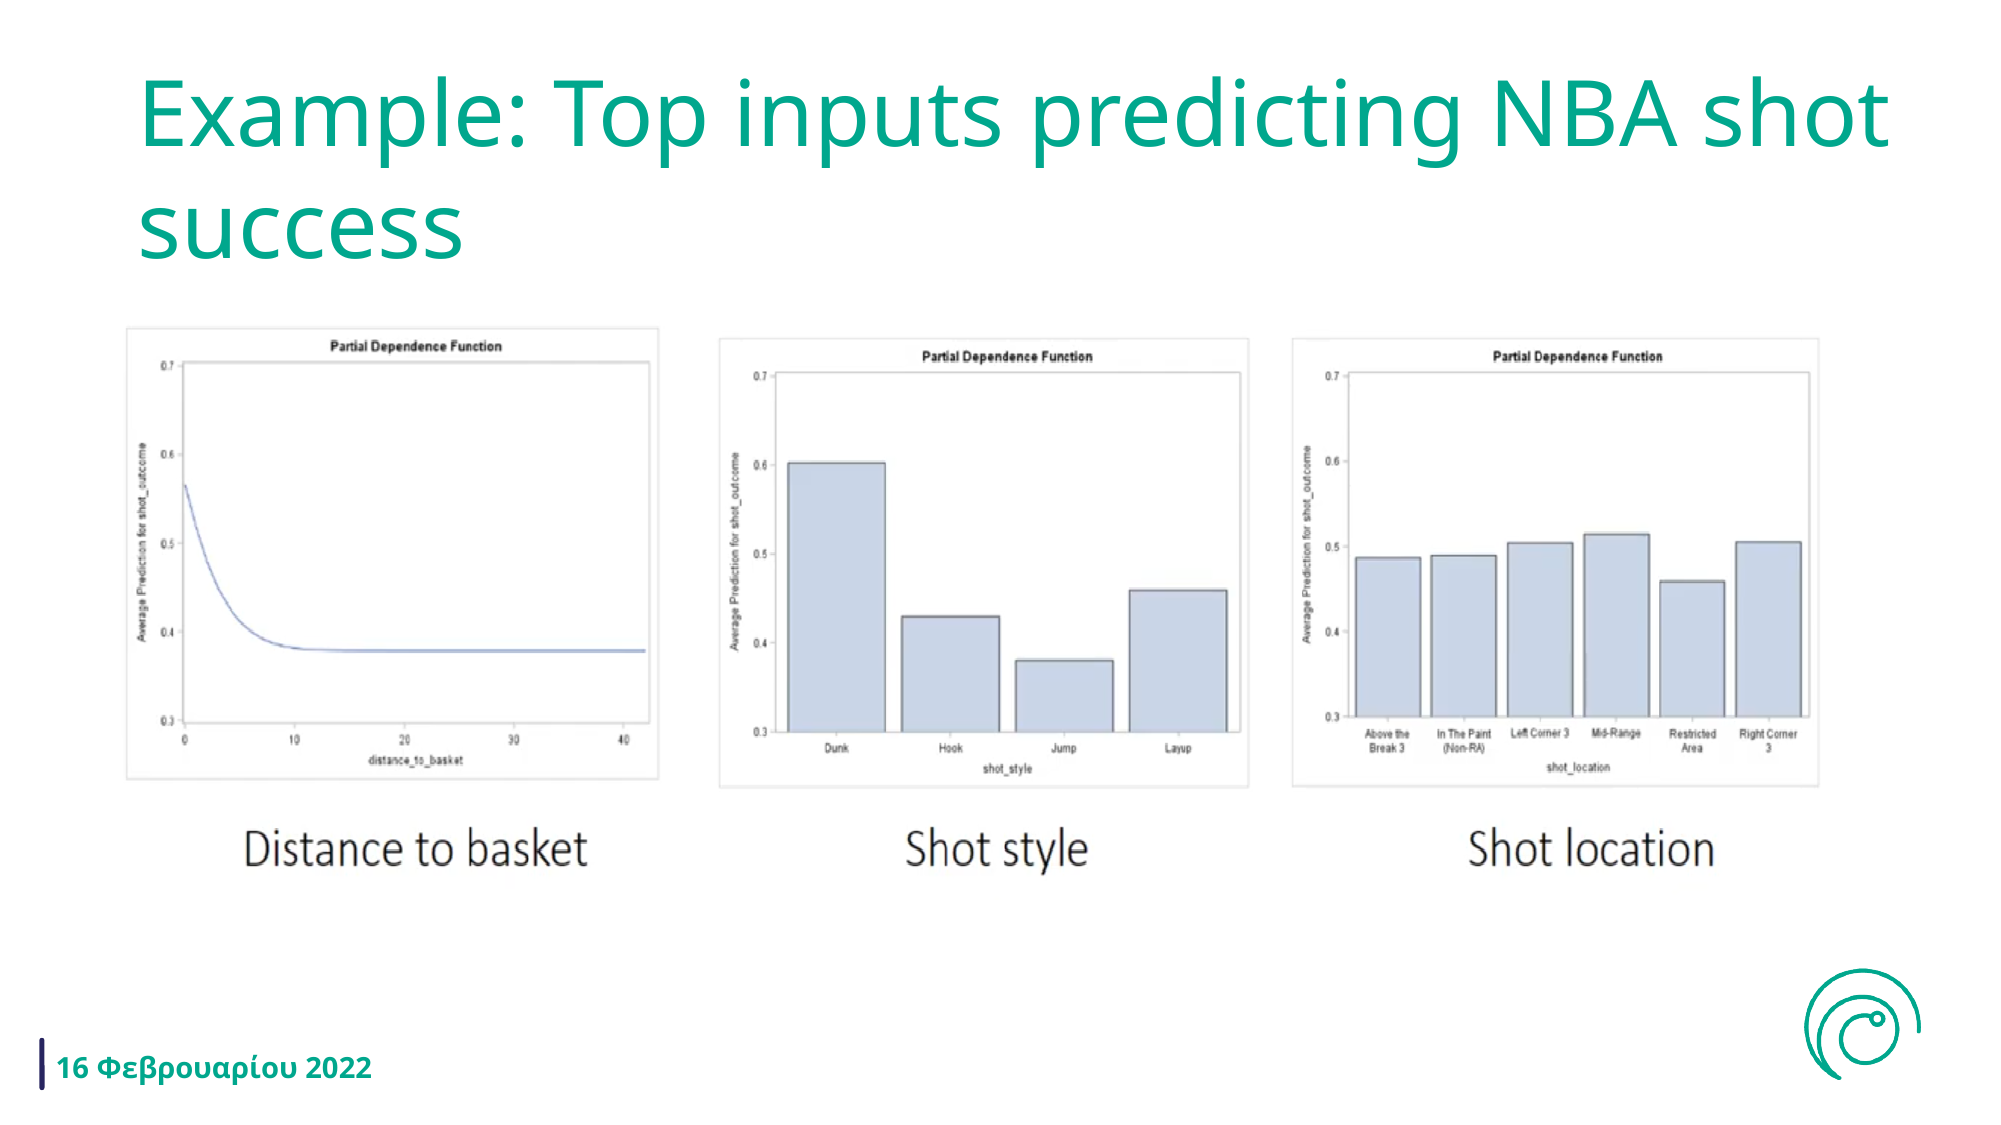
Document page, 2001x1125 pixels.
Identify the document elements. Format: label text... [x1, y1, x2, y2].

title Example: Top inputs predicting NBA shot success [137, 59, 1921, 278]
picture [112, 299, 1838, 901]
picture [1804, 968, 1921, 1080]
